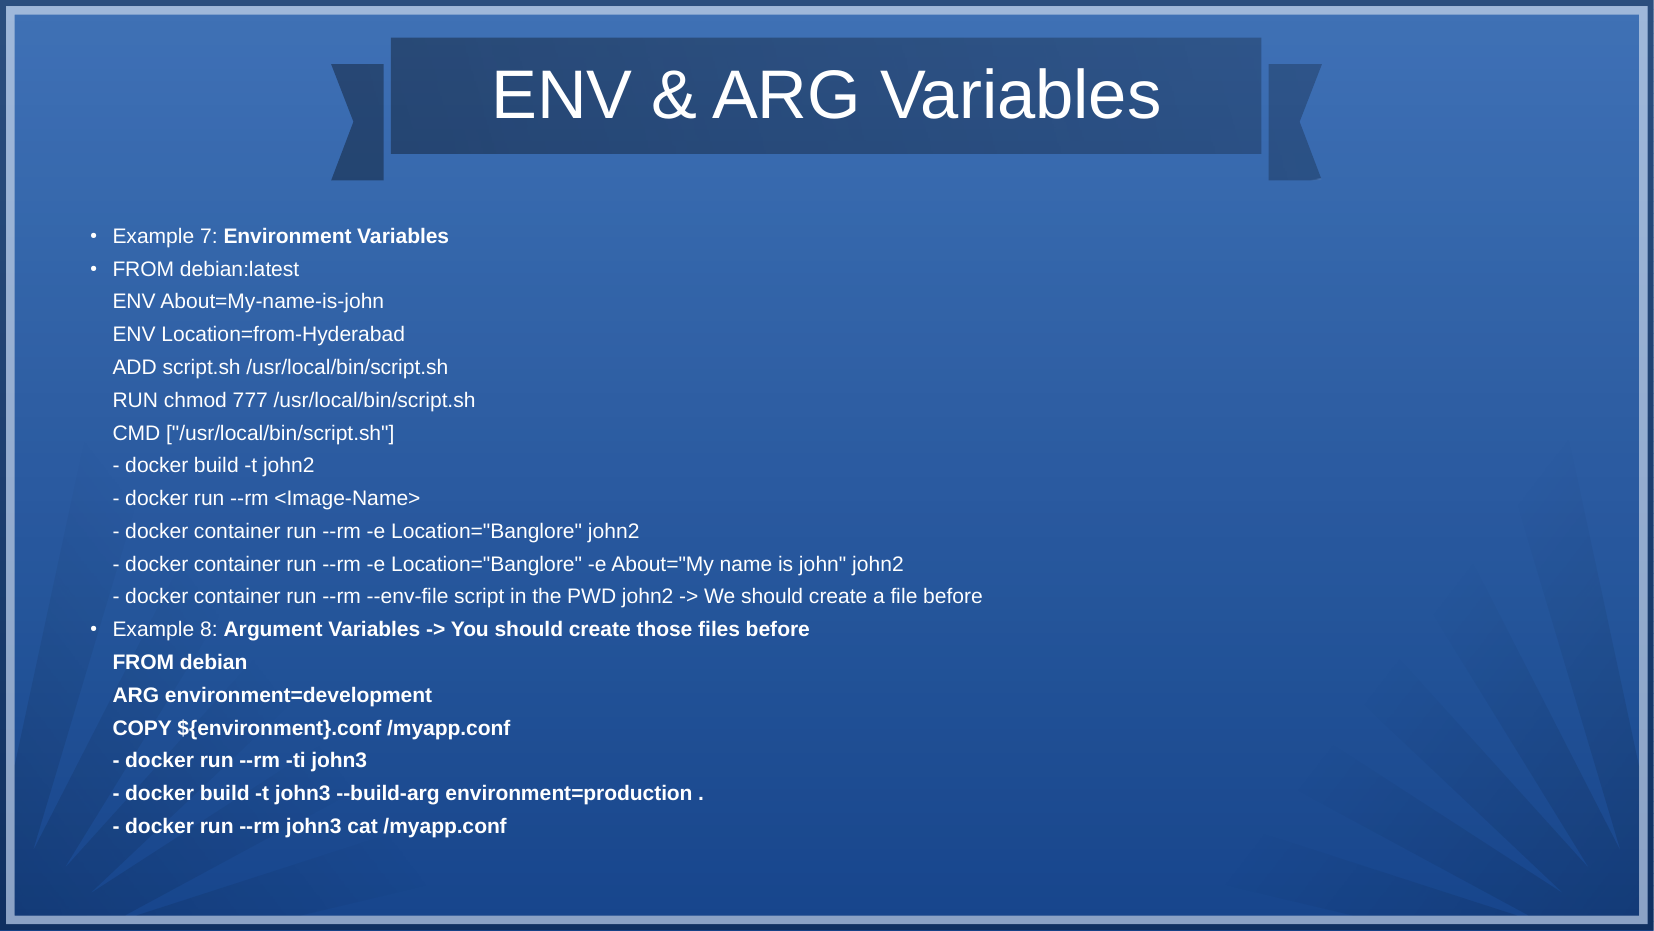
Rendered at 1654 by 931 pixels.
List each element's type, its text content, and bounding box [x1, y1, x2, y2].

list Example 7: Environment Variables FROM debian:latest ENV About=My-name-is-john ENV Location=from-Hyderabad ADD script.sh /usr/local/bin/script.sh RUN chmod 777 /usr/local/bin/script.sh CMD ["/usr/local/bin/script.sh"] - docker build -t john2 - docker run --rm <Image-Name> - docker container run --rm -e Location="Banglore" john2 - docker container run --rm -e Location="Banglore" -e About="My name is john" john2 - docker container run --rm --env-file script in the PWD john2 -> We should create a file before Example 8: Argument Variables -> You should create those files before FROM debian ARG environment=development COPY ${environment}.conf /myapp.conf - docker run --rm -ti john3 - docker build -t john3 --build-arg environment=production . - docker run --rm john3 cat /myapp.conf [82, 224, 1571, 848]
title ENV & ARG Variables [389, 35, 1264, 154]
